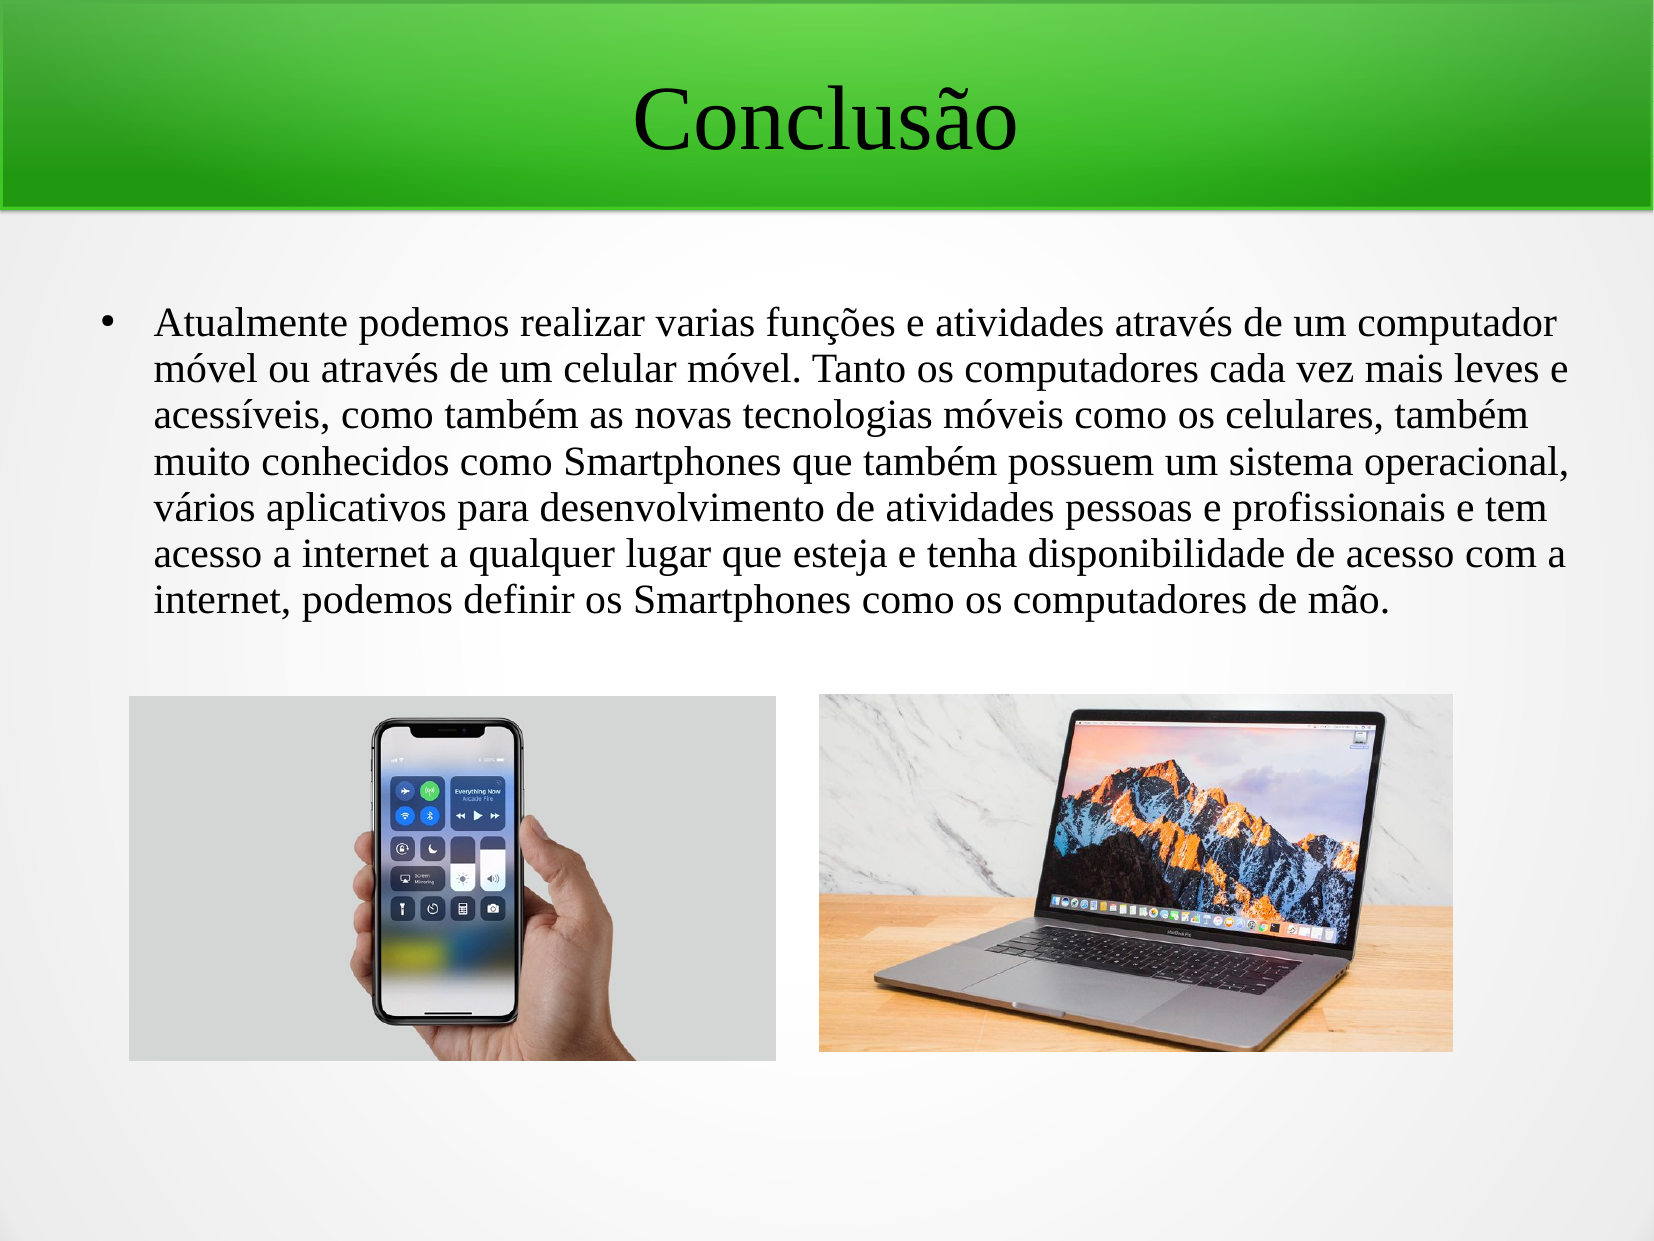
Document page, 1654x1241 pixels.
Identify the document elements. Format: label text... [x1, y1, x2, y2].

picture [129, 696, 776, 1061]
list Atualmente podemos realizar varias funções e atividades através de um computador móvel ou através de um celular móvel. Tanto os computadores cada vez mais leves e acessíveis, como também as novas tecnologias móveis como os celulares, também muito conhecidos como Smartphones que também possuem um sistema operacional, vários aplicativos para desenvolvimento de atividades pessoas e profissionais e tem acesso a internet a qualquer lugar que esteja e tenha disponibilidade de acesso com a internet, podemos definir os Smartphones como os computadores de mão. [82, 299, 1571, 1019]
title Conclusão [82, 47, 1571, 189]
picture [819, 694, 1453, 1052]
